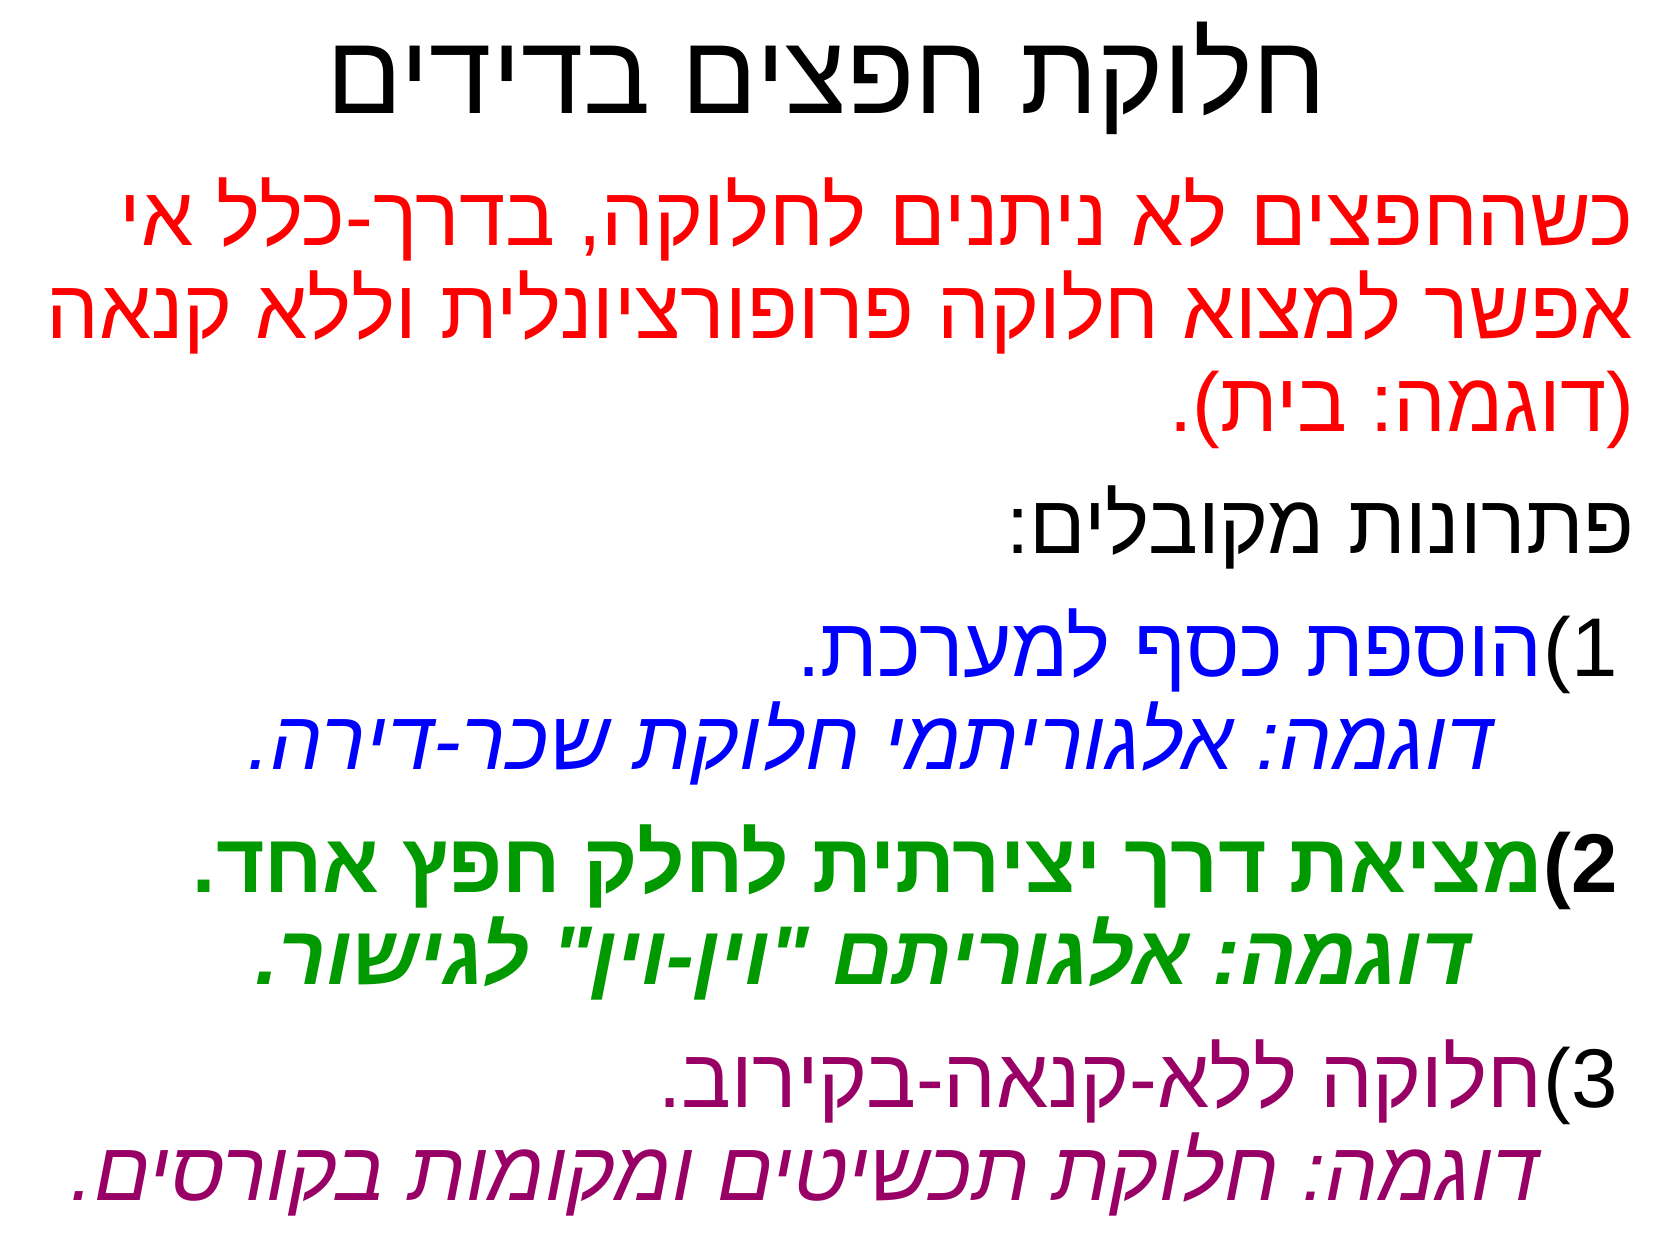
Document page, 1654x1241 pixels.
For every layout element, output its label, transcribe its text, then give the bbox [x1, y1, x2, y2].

list כשהחפצים לא ניתנים לחלוקה, בדרך-כלל אי אפשר למצוא חלוקה פרופורציונלית וללא קנאה (דוגמה: בית). פתרונות מקובלים: הוספת כסף למערכת. דוגמה: אלגוריתמי חלוקת שכר-דירה. מציאת דרך יצירתית לחלק חפץ אחד. דוגמה: אלגוריתם "וין-וין" לגישור. חלוקה ללא-קנאה-בקירוב. דוגמה: חלוקת תכשיטים ומקומות בקורסים. [30, 170, 1636, 991]
title חלוקת חפצים בדידים [0, 0, 1654, 151]
